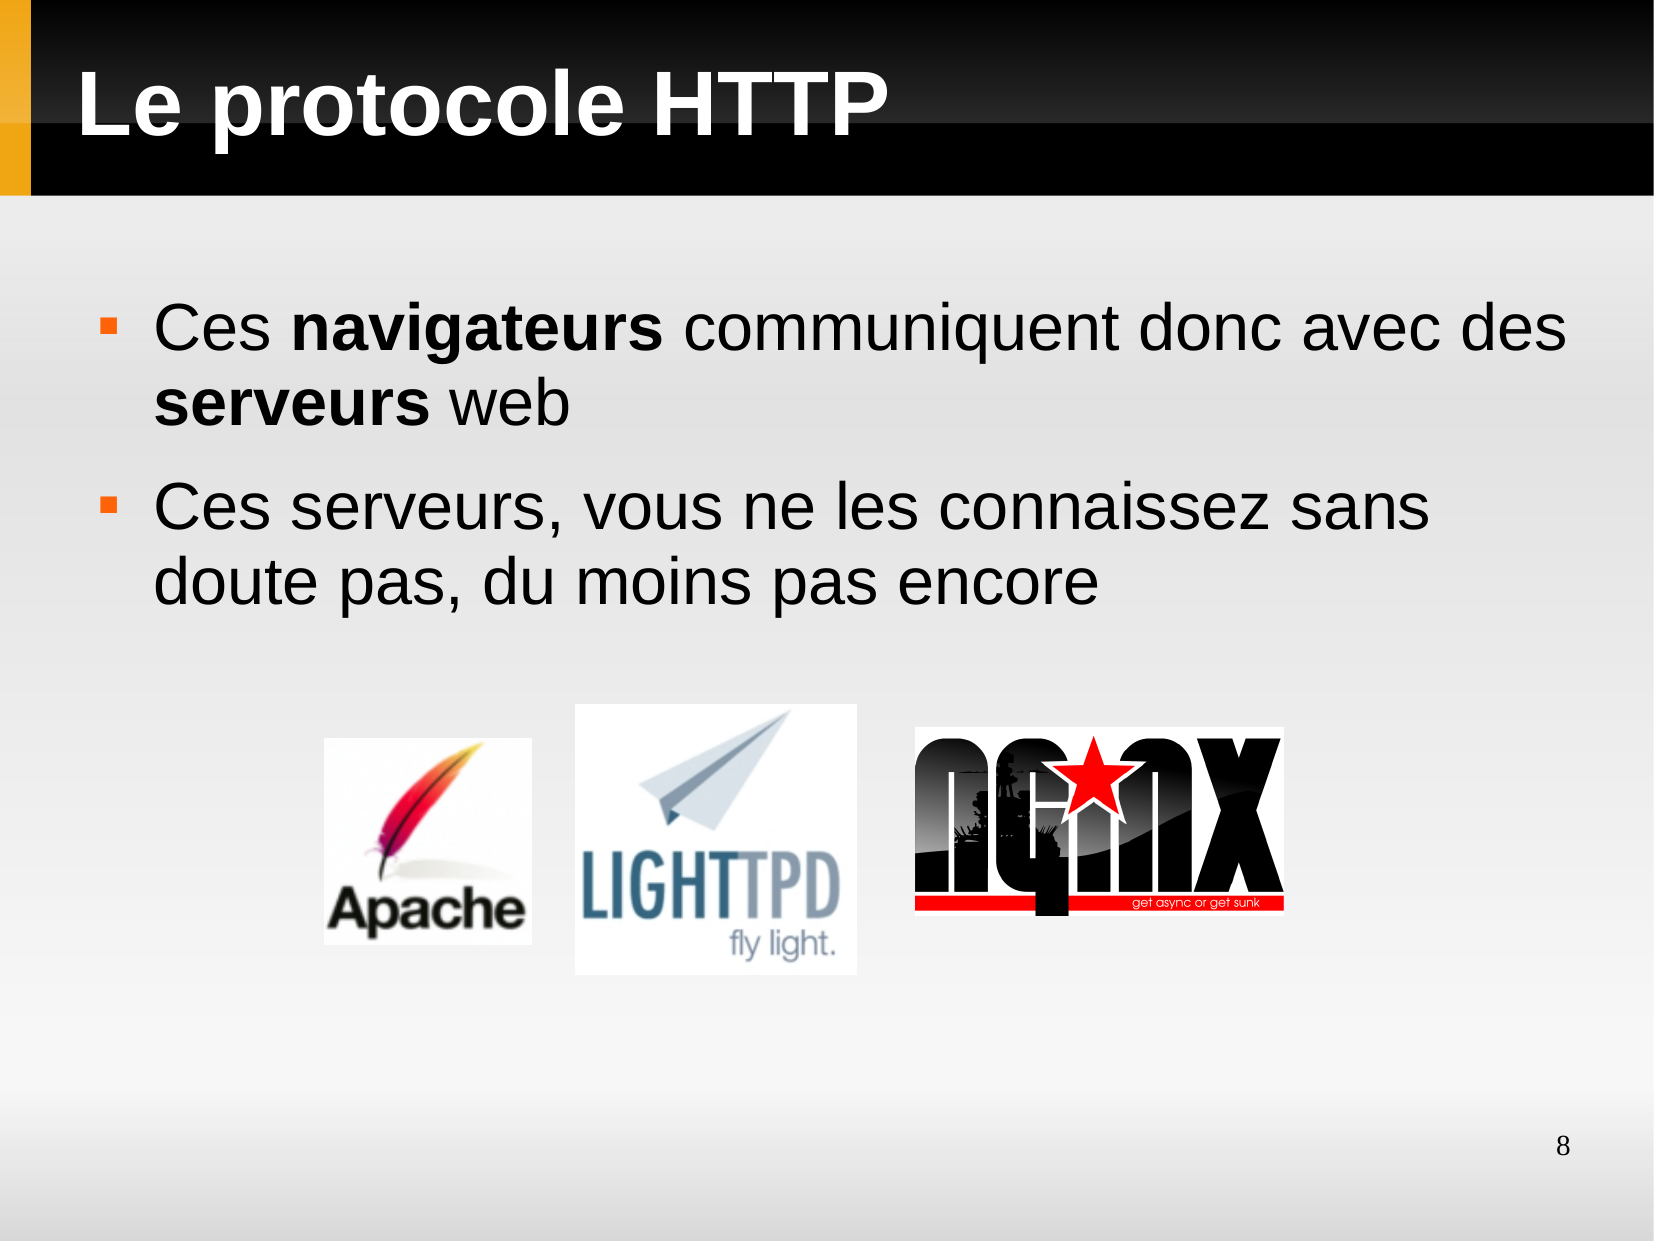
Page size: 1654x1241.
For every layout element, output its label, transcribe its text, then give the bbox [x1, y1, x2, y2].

list Ces navigateurs communiquent donc avec des serveurs web Ces serveurs, vous ne les connaissez sans doute pas, du moins pas encore [82, 290, 1571, 1109]
title Le protocole HTTP [76, 0, 1565, 208]
picture [0, 0, 1654, 1241]
